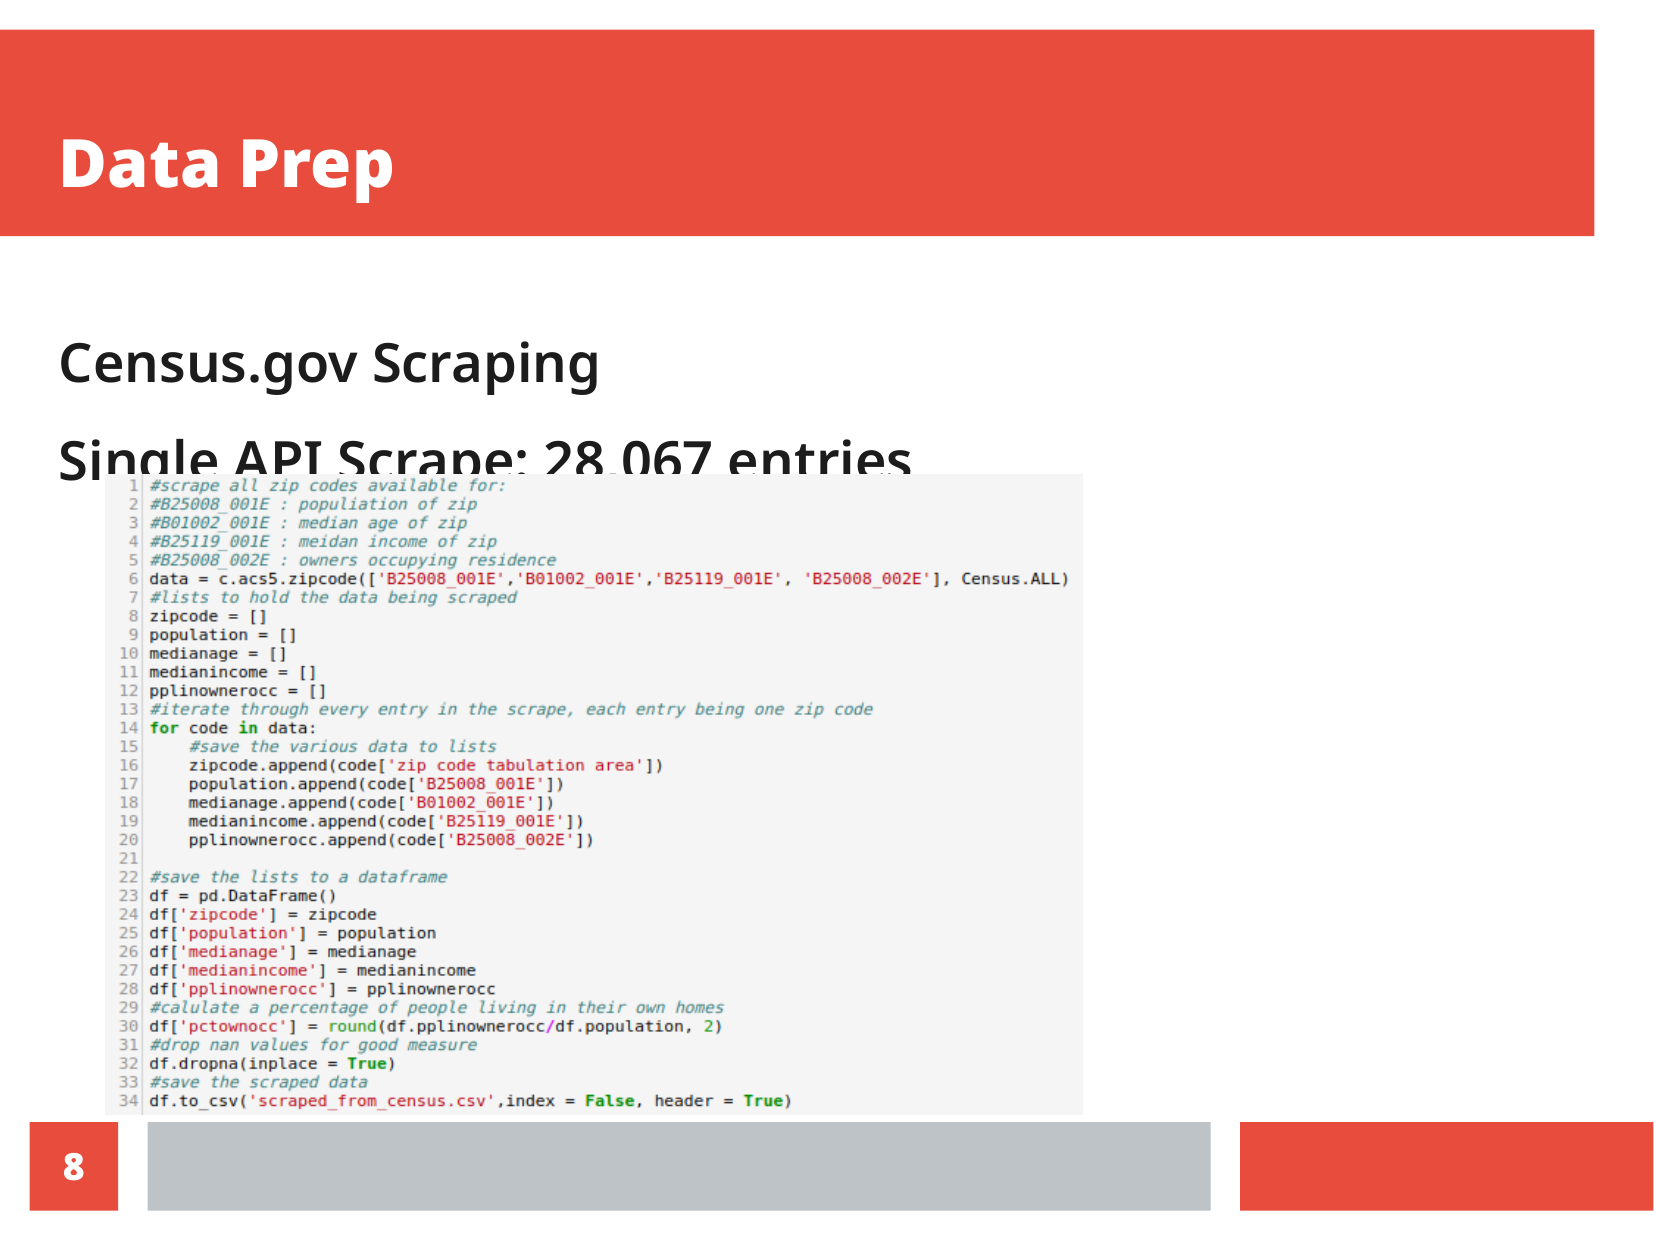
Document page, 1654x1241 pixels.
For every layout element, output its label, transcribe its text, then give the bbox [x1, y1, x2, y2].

title Data Prep [59, 59, 1595, 207]
picture [105, 474, 1083, 1115]
list Census.gov Scraping Single API Scrape: 28,067 entries [59, 324, 1565, 1093]
